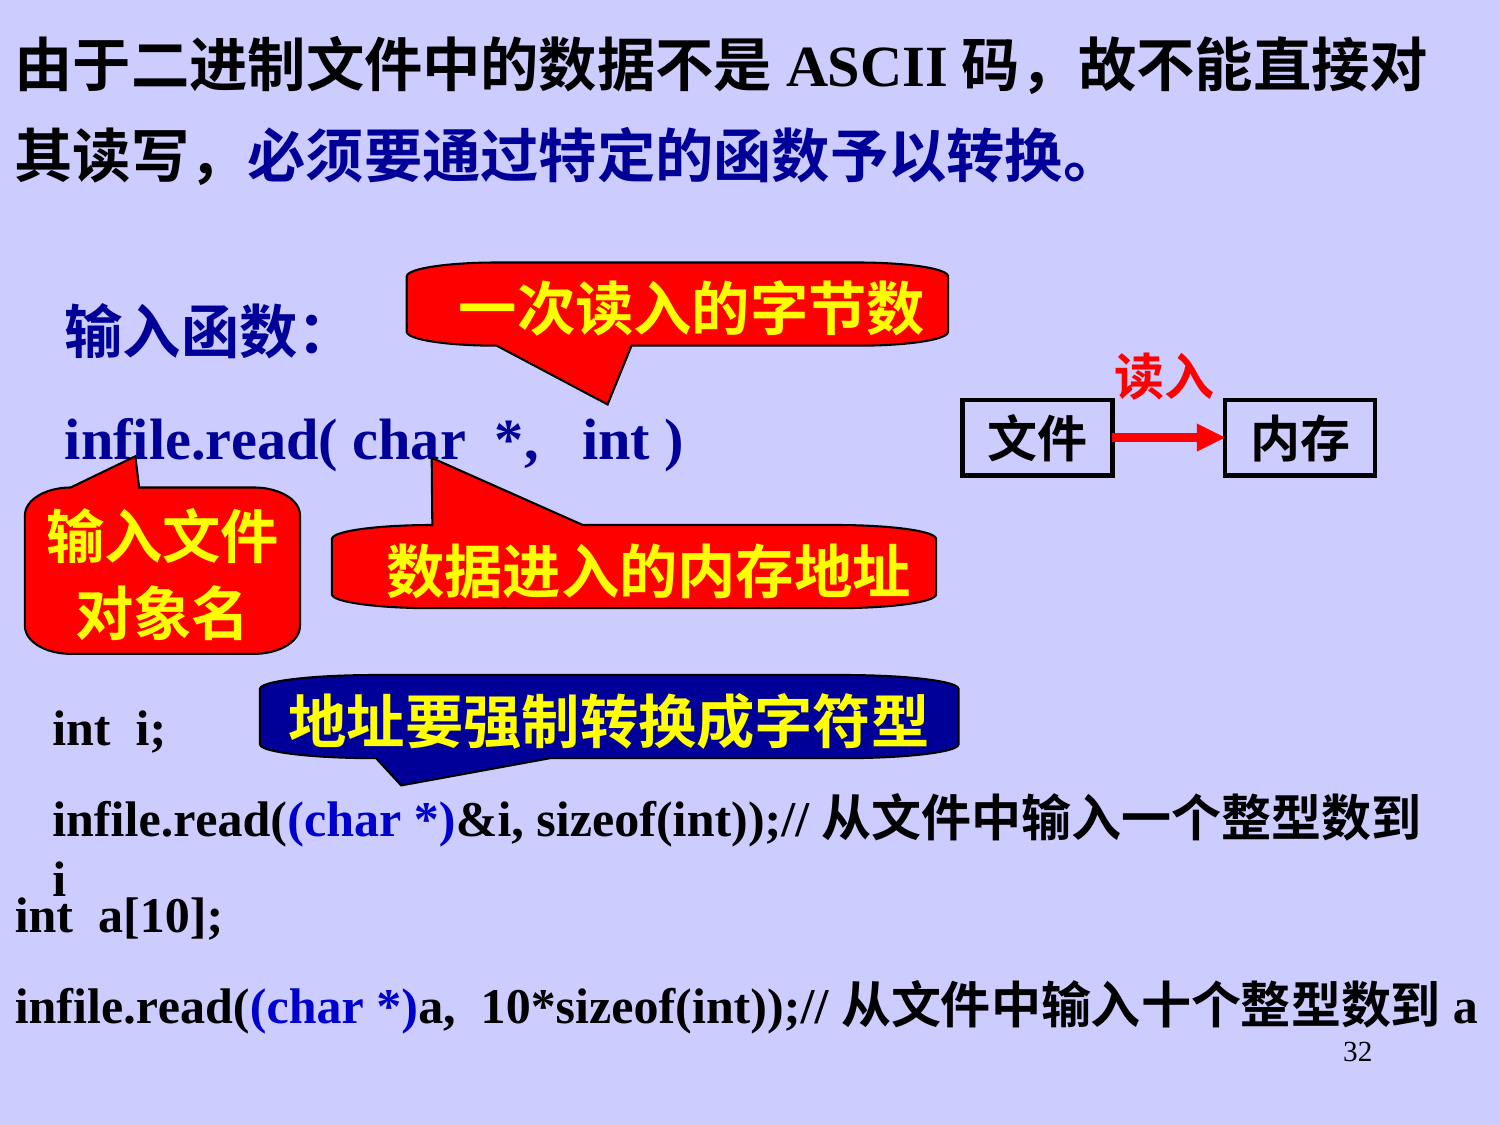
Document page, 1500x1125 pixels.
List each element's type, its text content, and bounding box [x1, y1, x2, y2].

text_box int i; infile.read((char *)&i, sizeof(int));//从文件中输入一个整型数到i [37, 687, 1450, 915]
text_box <编号> [1074, 1042, 1388, 1101]
text_box int a[10]; infile.read((char *)a, 10*sizeof(int));//从文件中输入十个整型数到a [0, 875, 1500, 1042]
text_box 输入函数： infile.read( char *, int ) [50, 287, 1076, 480]
text_box 内存 [1224, 399, 1376, 476]
text_box 输入文件对象名 [24, 456, 301, 654]
text_box 文件 [962, 399, 1113, 476]
text_box 数据进入的内存地址 [331, 457, 937, 609]
text_box 读入 [1100, 337, 1238, 413]
text_box 由于二进制文件中的数据不是ASCII码，故不能直接对其读写，必须要通过特定的函数予以转换。 [0, 0, 1463, 198]
text_box 地址要强制转换成字符型 [259, 675, 959, 786]
text_box 一次读入的字节数 [406, 262, 949, 405]
